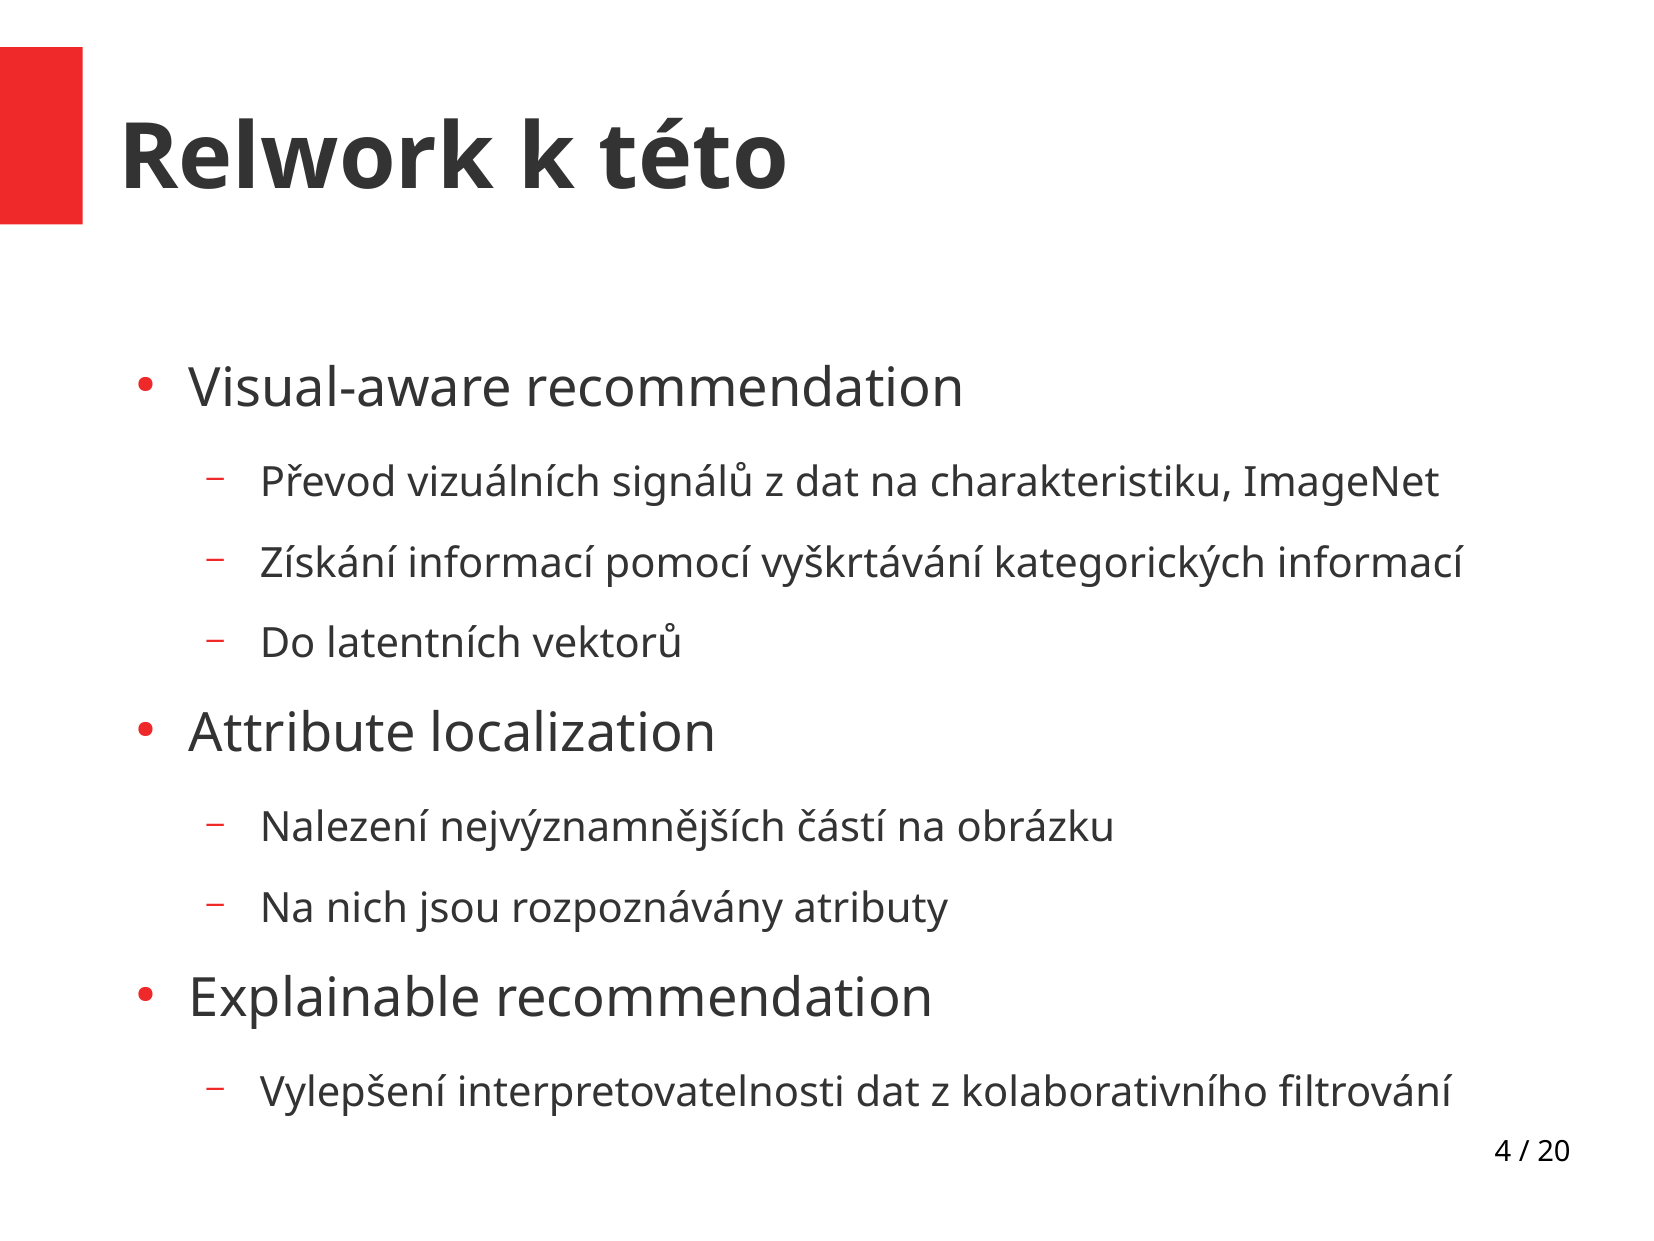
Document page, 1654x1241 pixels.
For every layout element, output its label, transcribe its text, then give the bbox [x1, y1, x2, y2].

title Relwork k této [118, 49, 1571, 257]
list Visual-aware recommendation Převod vizuálních signálů z dat na charakteristiku, ImageNet Získání informací pomocí vyškrtávání kategorických informací Do latentních vektorů Attribute localization Nalezení nejvýznamnějších částí na obrázku Na nich jsou rozpoznávány atributy Explainable recommendation Vylepšení interpretovatelnosti dat z kolaborativního filtrování [118, 348, 1536, 1068]
